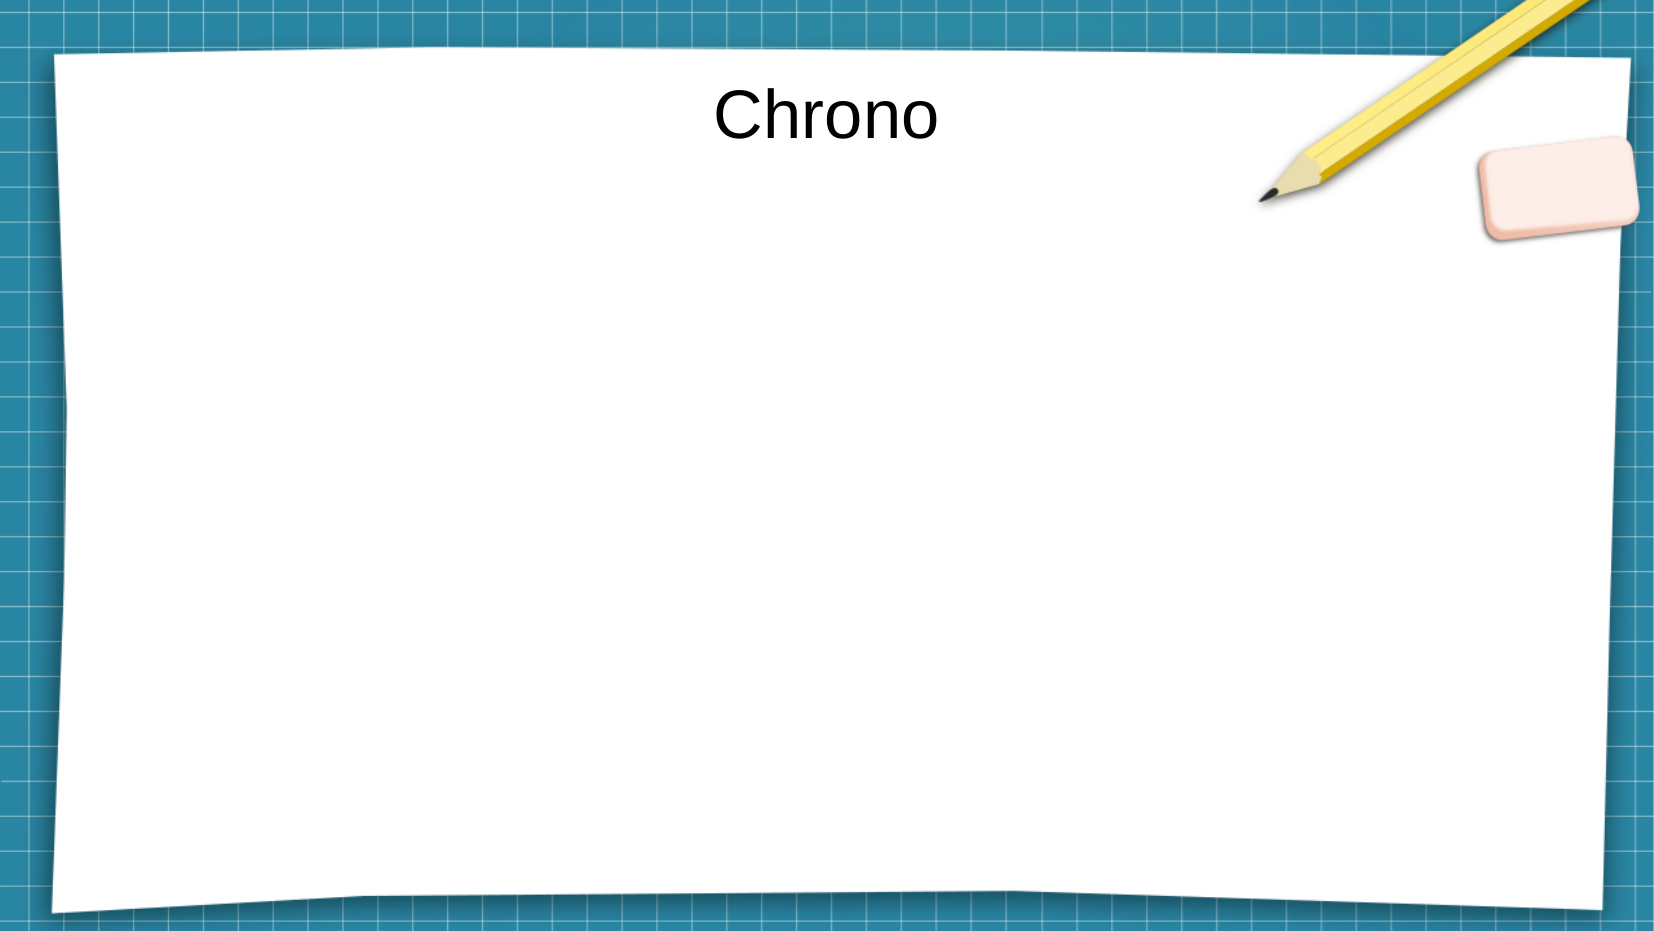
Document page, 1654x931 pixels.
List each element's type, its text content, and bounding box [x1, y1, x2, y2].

picture [0, 0, 1654, 931]
title Chrono [82, 37, 1571, 193]
